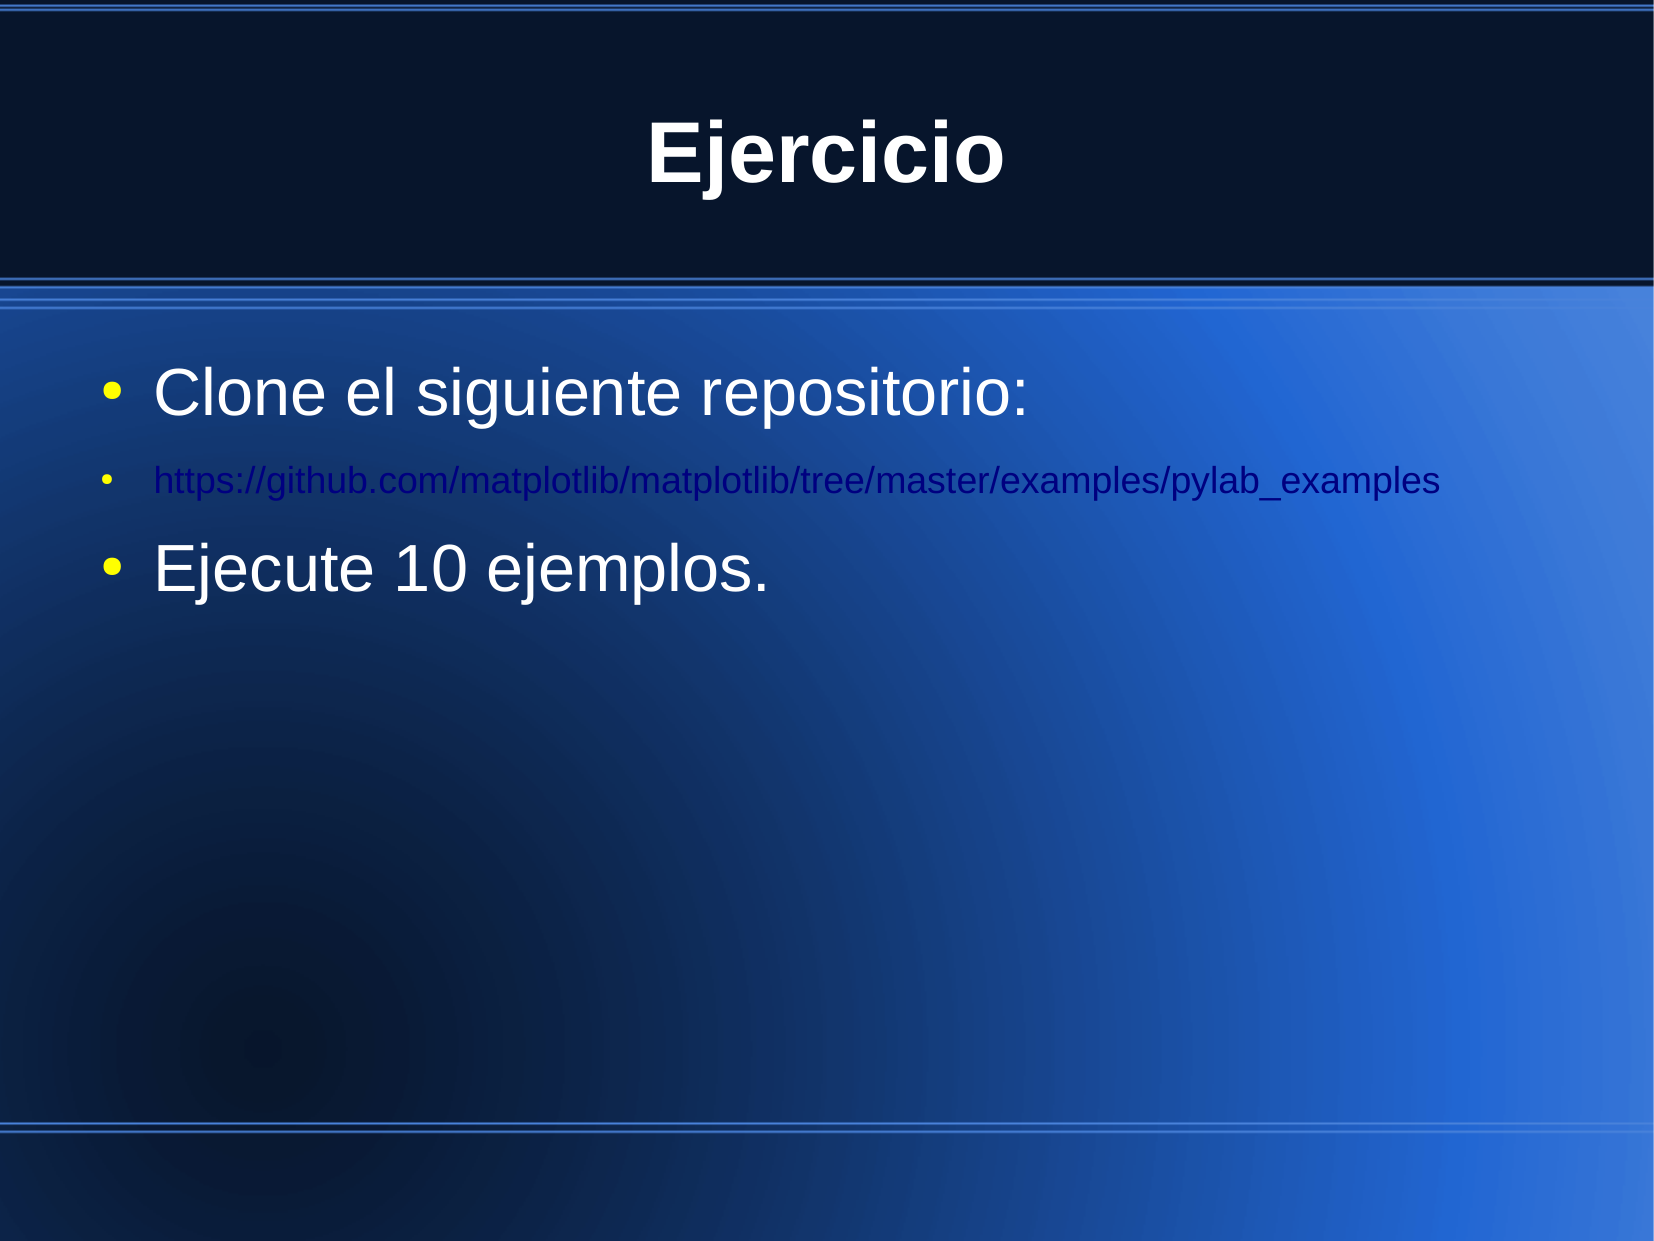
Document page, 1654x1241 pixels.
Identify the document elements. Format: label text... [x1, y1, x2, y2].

list Clone el siguiente repositorio: https://github.com/matplotlib/matplotlib/tree/master/examples/pylab_examples Ejecute 10 ejemplos. [82, 355, 1571, 1075]
title Ejercicio [82, 49, 1571, 257]
picture [0, 0, 1654, 1241]
